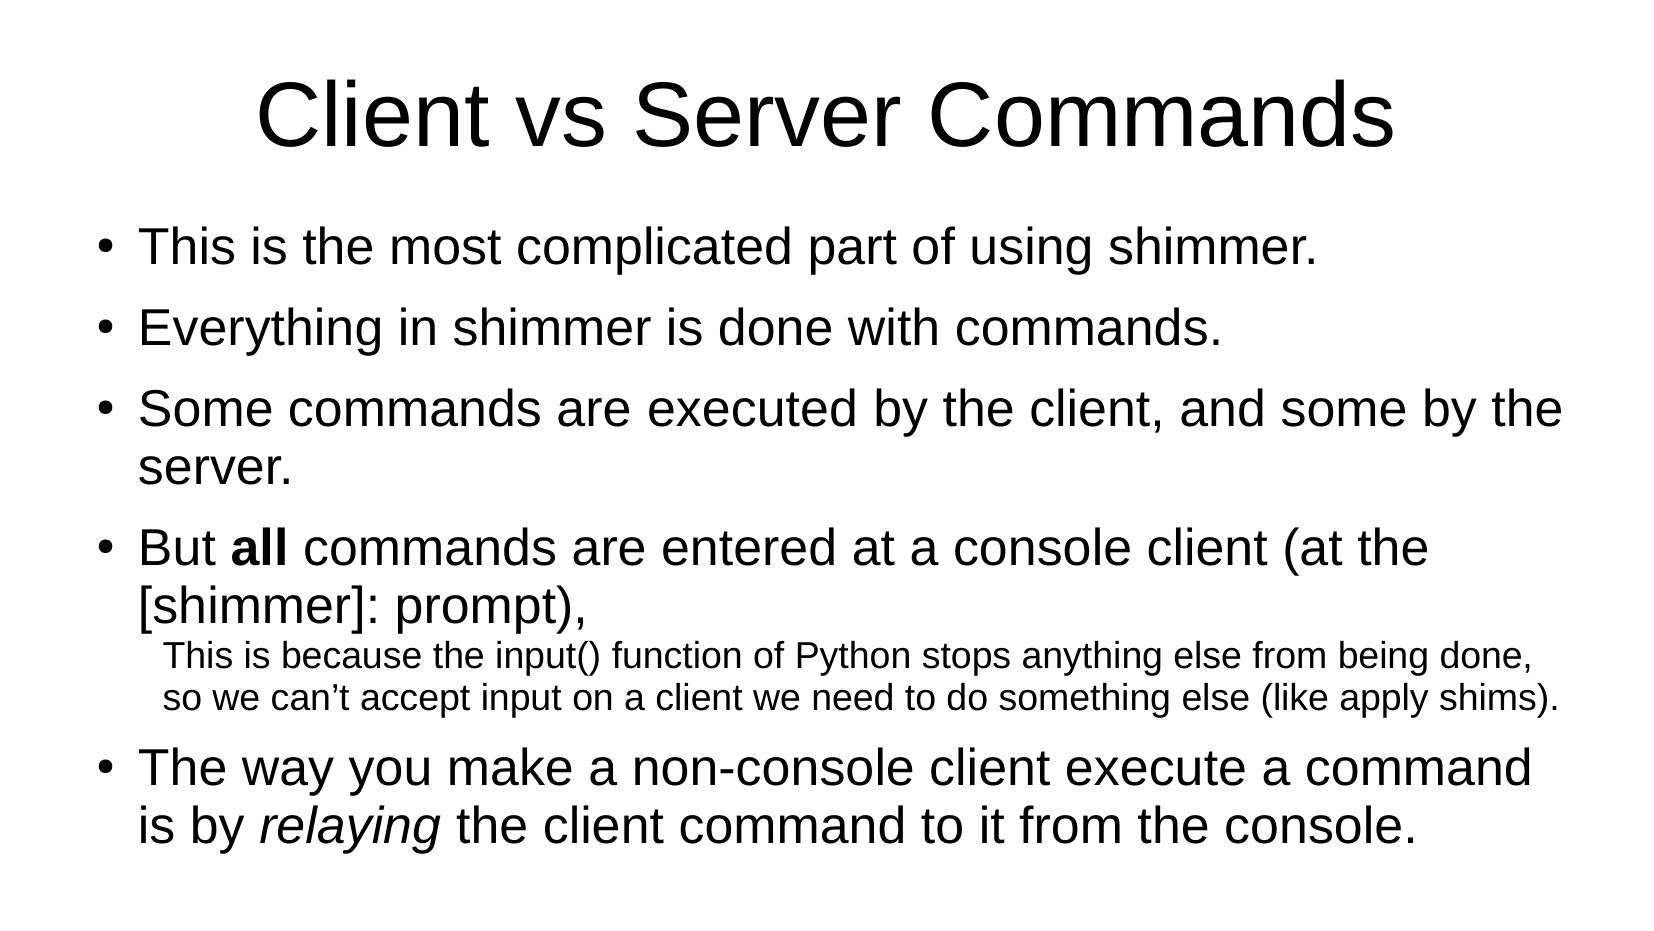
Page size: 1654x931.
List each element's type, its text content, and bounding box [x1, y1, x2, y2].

list This is the most complicated part of using shimmer. Everything in shimmer is done with commands. Some commands are executed by the client, and some by the server. But all commands are entered at a console client (at the [shimmer]: prompt), The way you make a non-console client execute a command is by relaying the client command to it from the console. [82, 217, 1571, 870]
title Client vs Server Commands [82, 37, 1571, 193]
text_box This is because the input() function of Python stops anything else from being done, so we can’t accept input on a client we need to do something else (like apply shims). [147, 626, 1595, 739]
